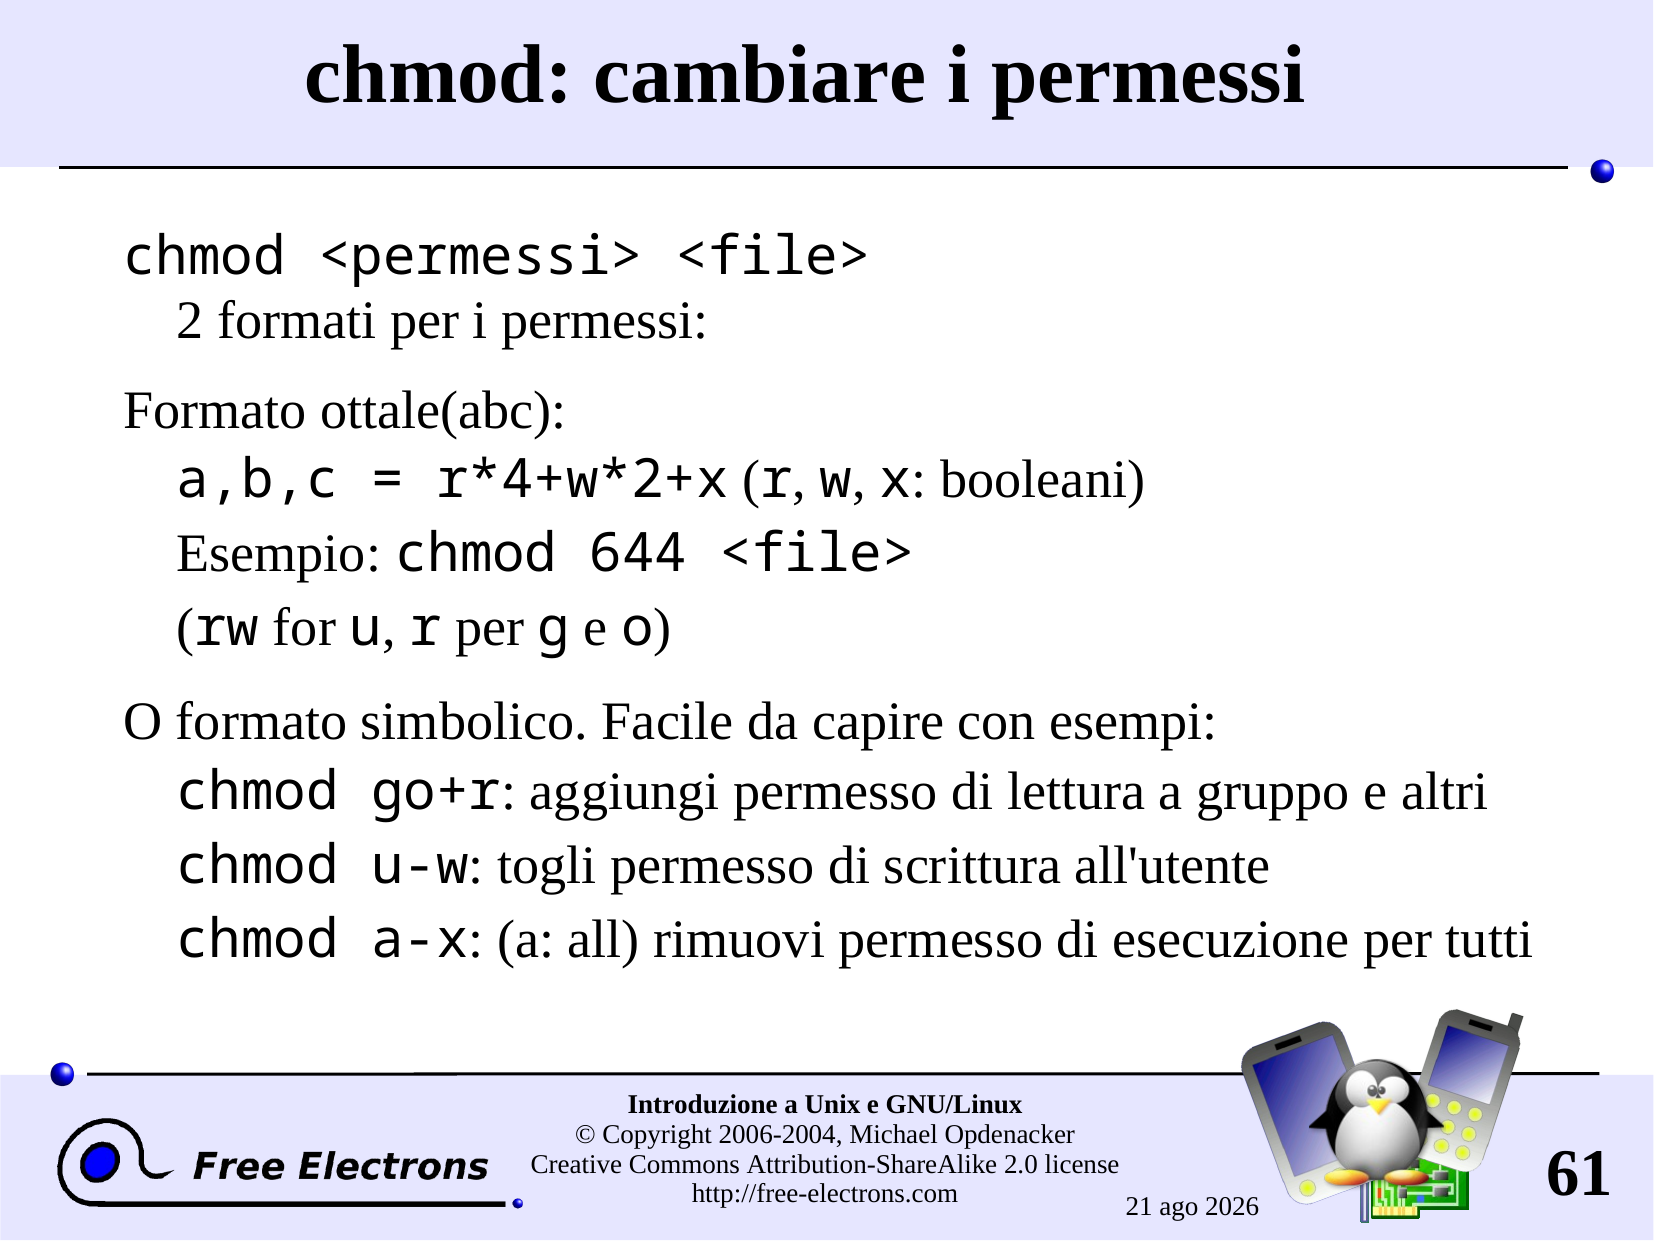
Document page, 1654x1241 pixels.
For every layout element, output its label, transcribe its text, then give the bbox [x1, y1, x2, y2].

list chmod <permessi> <file> 2 formati per i permessi: Formato ottale(abc): a,b,c = r*4+w*2+x (r, w, x: booleani) Esempio: chmod 644 <file> (rw for u, r per g e o) O formato simbolico. Facile da capire con esempi: chmod go+r: aggiungi permesso di lettura a gruppo e altri chmod u-w: togli permesso di scrittura all'utente chmod a-x: (a: all) rimuovi permesso di esecuzione per tutti [105, 216, 1547, 1074]
picture [1234, 1074, 1519, 1241]
title chmod: cambiare i permessi [60, 20, 1551, 130]
picture [50, 1107, 527, 1216]
